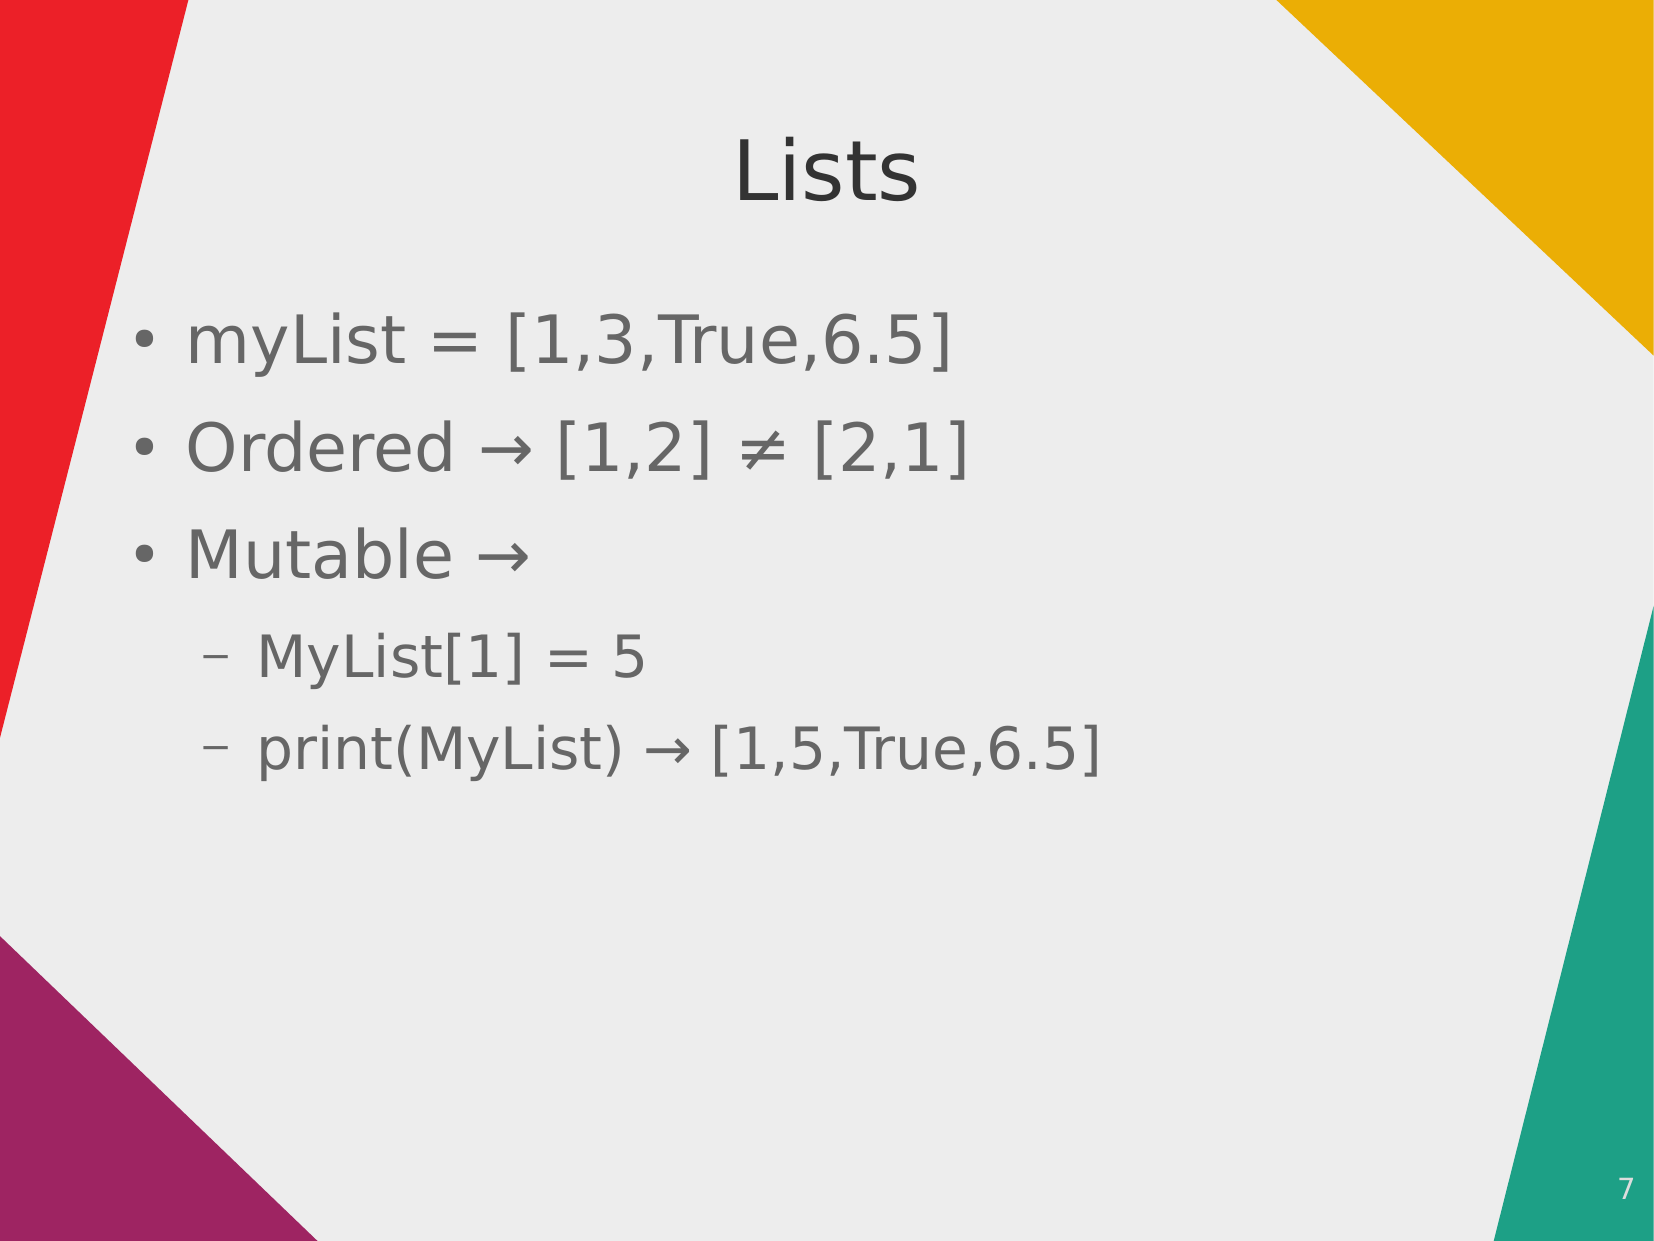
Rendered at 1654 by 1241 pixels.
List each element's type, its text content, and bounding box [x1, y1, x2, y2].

title Lists [114, 73, 1539, 271]
text_box [114, 302, 1539, 1033]
